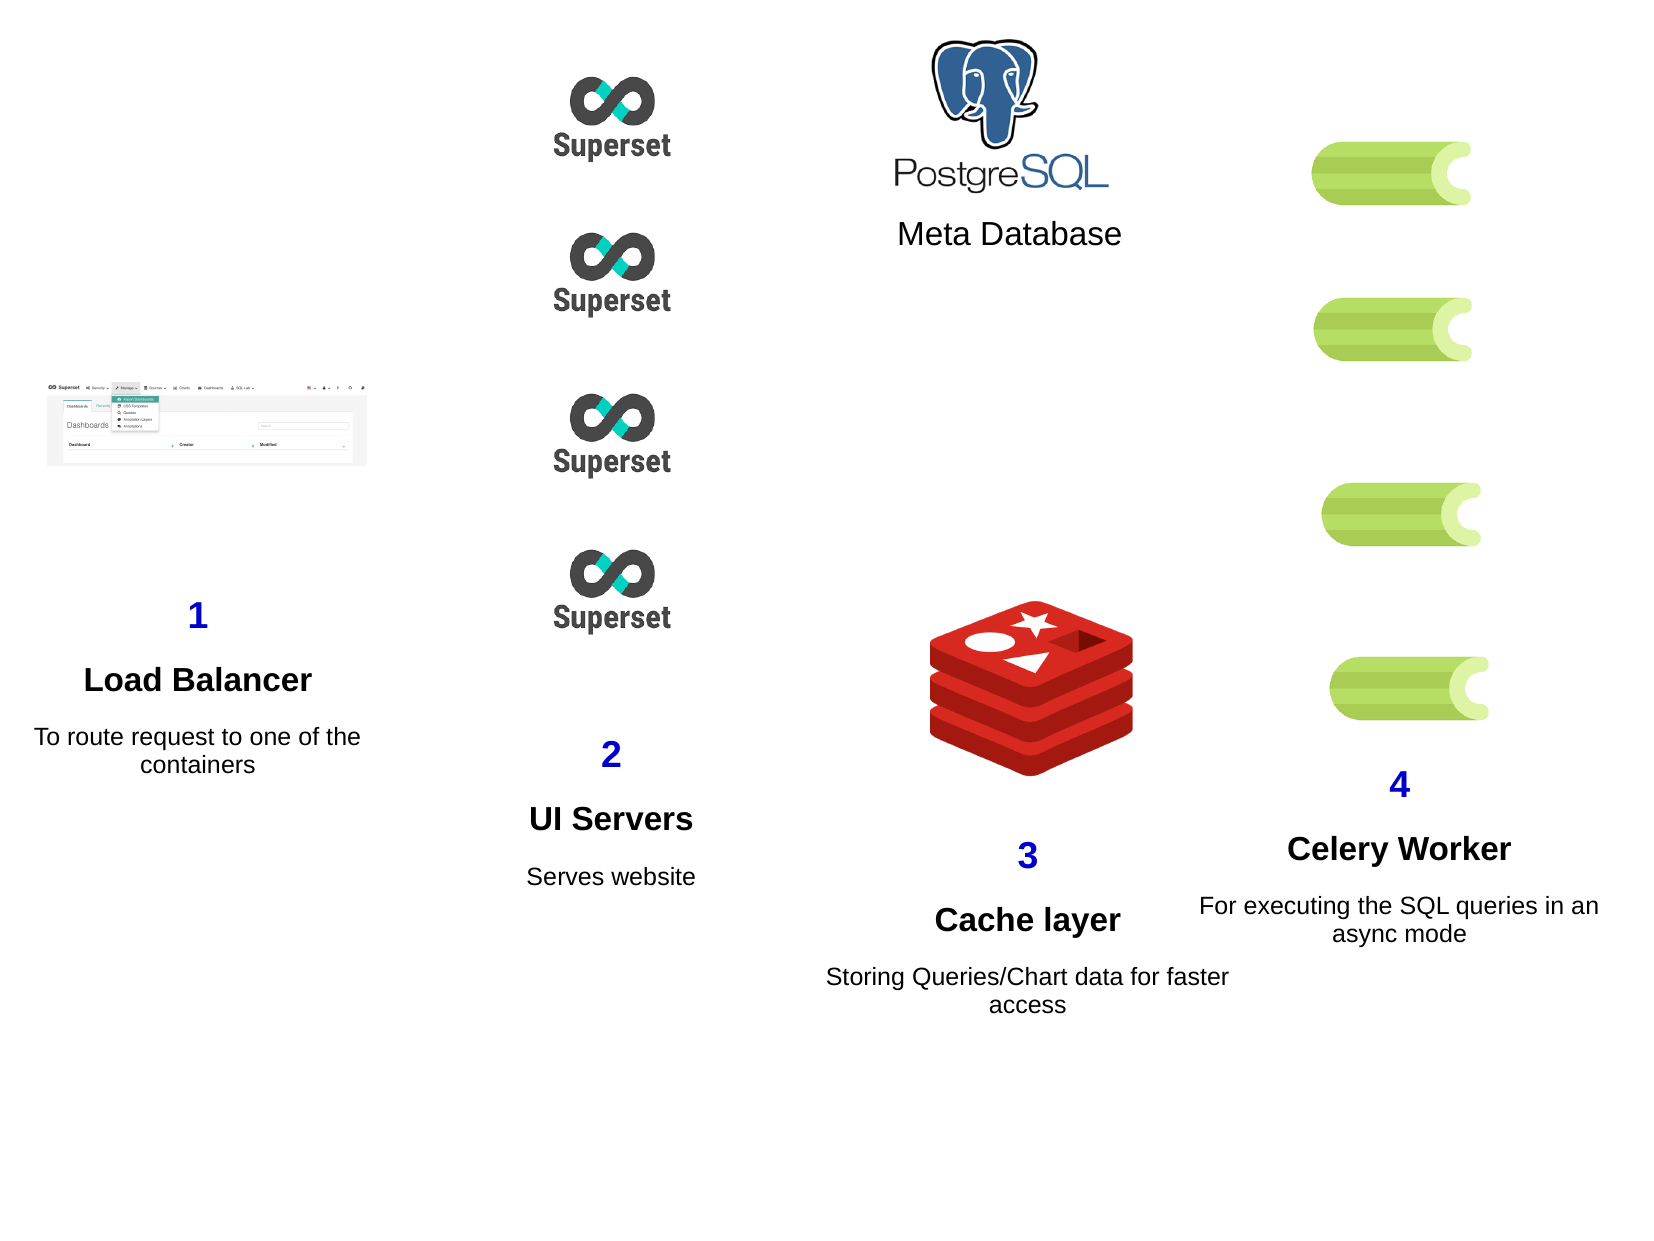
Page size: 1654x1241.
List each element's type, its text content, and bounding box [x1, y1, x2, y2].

text_box 1 Load Balancer To route request to one of the containers [11, 586, 385, 835]
text_box 4 Celery Worker For executing the SQL queries in an async mode [1181, 755, 1619, 956]
text_box Meta Database [791, 141, 1229, 261]
picture [491, 58, 733, 180]
picture [491, 214, 733, 335]
text_box 3 Cache layer Storing Queries/Chart data for faster access [809, 826, 1247, 1027]
text_box 2 UI Servers Serves website [425, 726, 798, 898]
picture [491, 375, 733, 496]
picture [1321, 434, 1481, 594]
picture [930, 597, 1134, 780]
picture [1329, 608, 1489, 755]
picture [491, 531, 733, 652]
picture [47, 382, 367, 466]
picture [1311, 93, 1472, 409]
picture [890, 35, 1111, 141]
